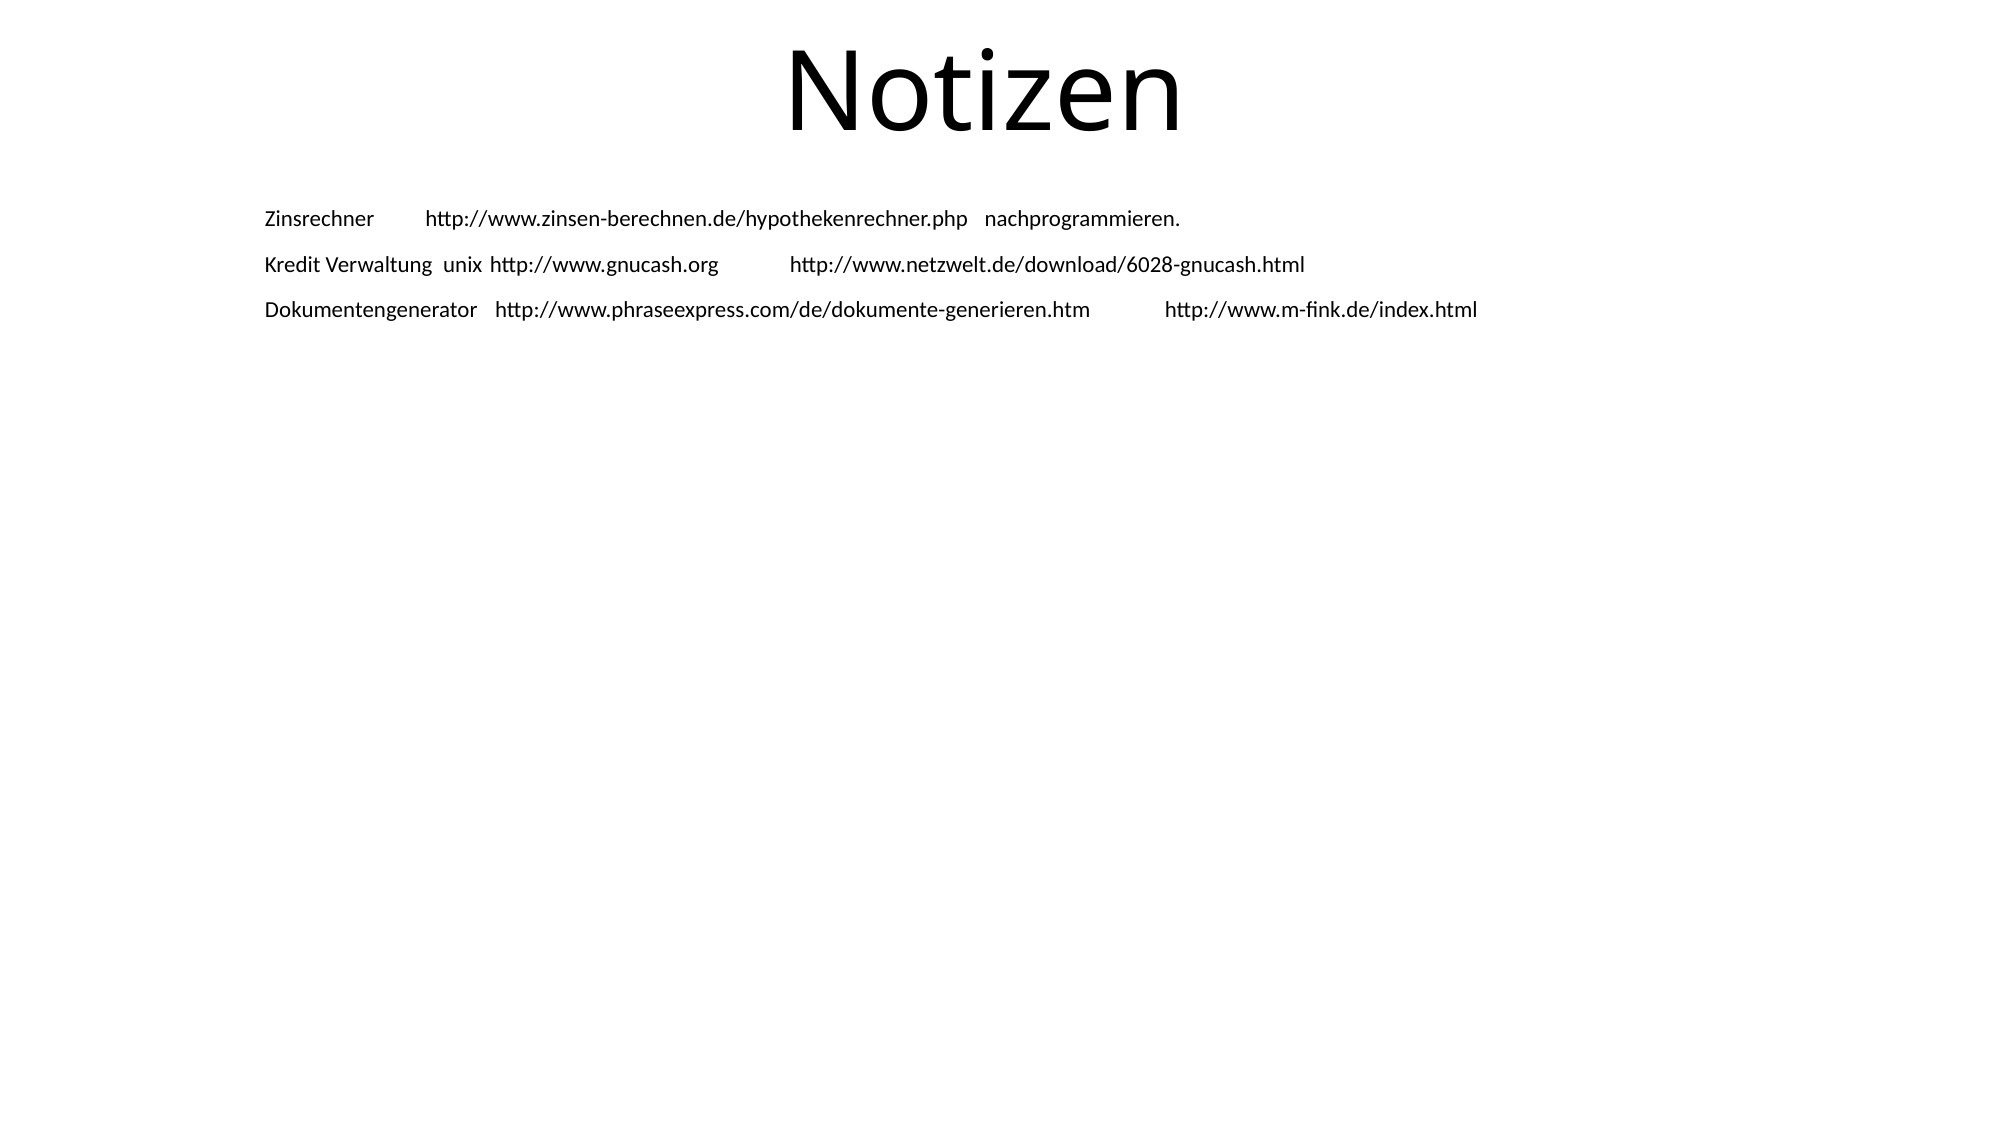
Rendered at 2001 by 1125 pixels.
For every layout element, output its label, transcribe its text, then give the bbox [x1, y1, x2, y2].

subtitle Zinsrechner http://www.zinsen-berechnen.de/hypothekenrechner.php nachprogrammieren. Kredit Verwaltung unix http://www.gnucash.org http://www.netzwelt.de/download/6028-gnucash.html Dokumentengenerator http://www.phraseexpress.com/de/dokumente-generieren.htm http://www.m-fink.de/index.html [249, 149, 1750, 863]
title Notizen [234, 26, 1735, 162]
